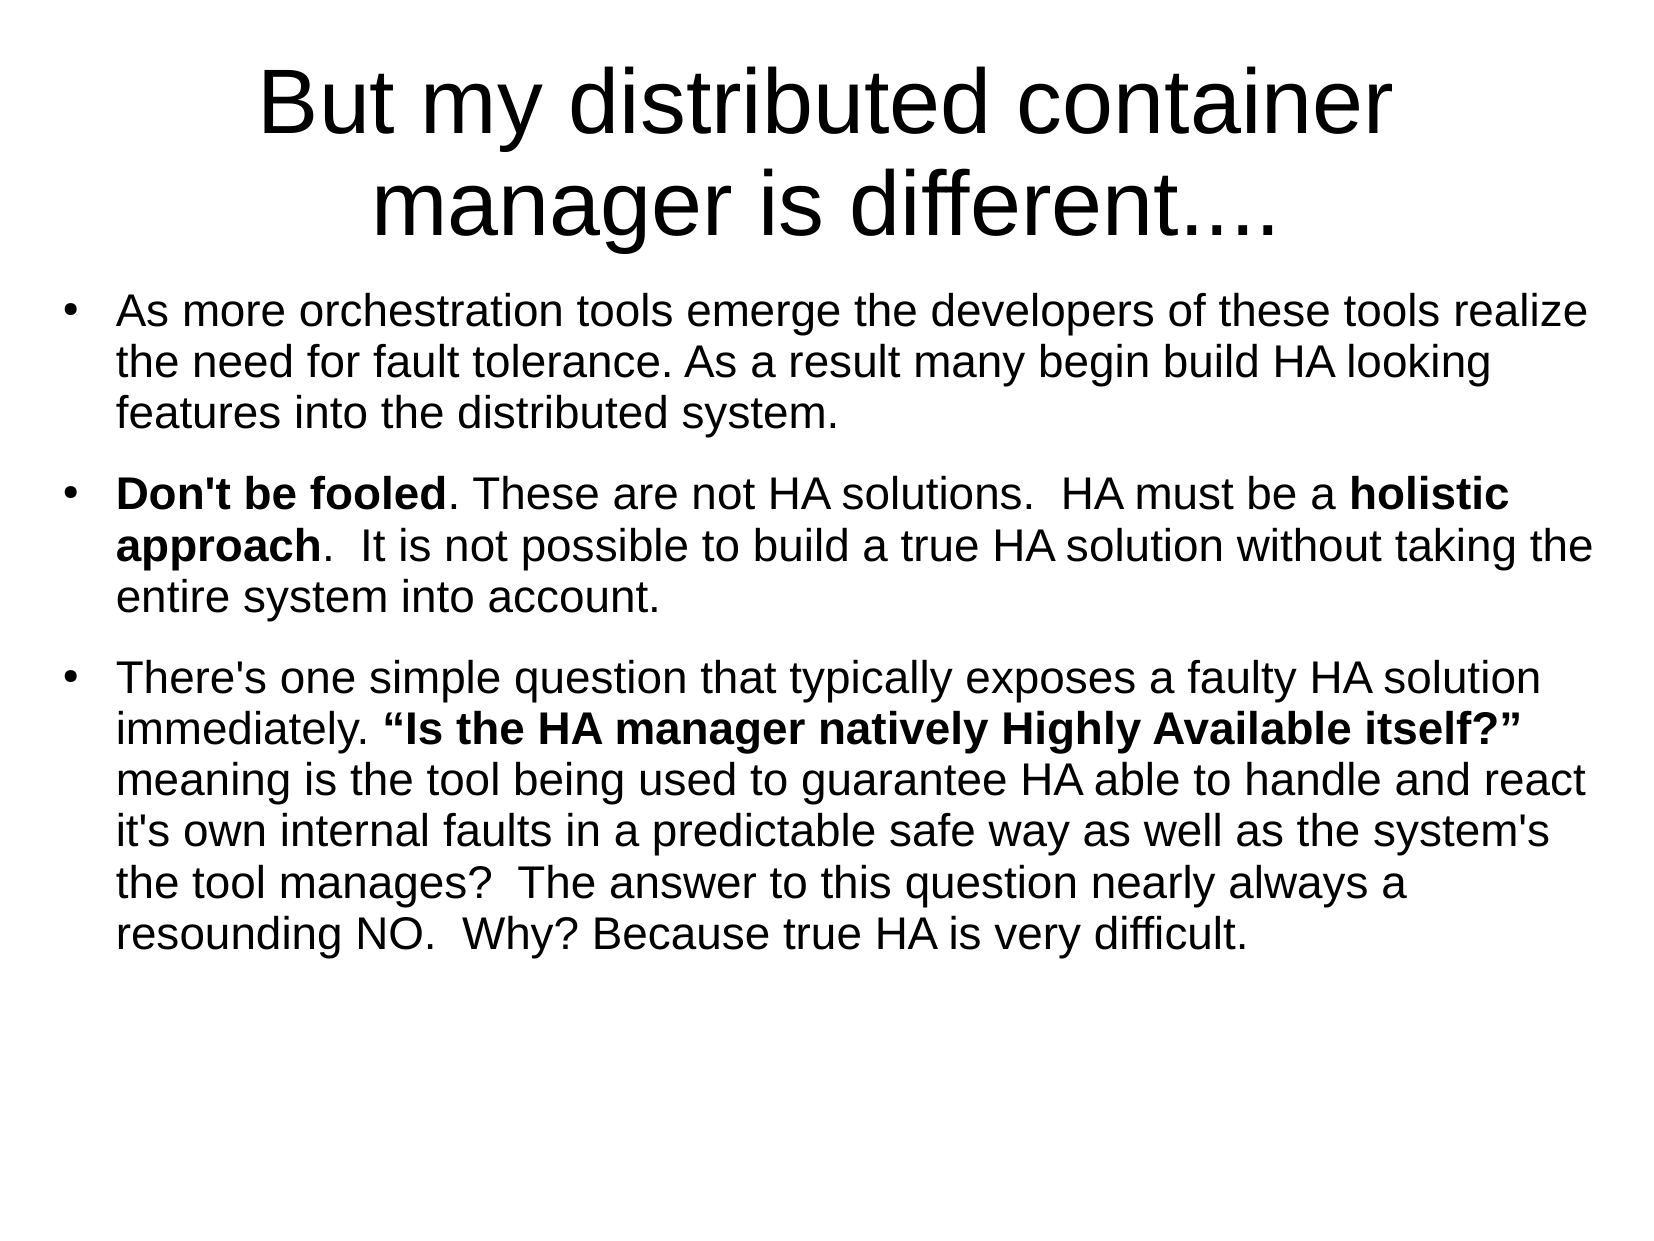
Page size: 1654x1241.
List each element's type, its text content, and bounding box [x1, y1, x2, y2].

title But my distributed container manager is different.... [82, 49, 1571, 257]
list As more orchestration tools emerge the developers of these tools realize the need for fault tolerance. As a result many begin build HA looking features into the distributed system. Don't be fooled. These are not HA solutions. HA must be a holistic approach. It is not possible to build a true HA solution without taking the entire system into account. There's one simple question that typically exposes a faulty HA solution immediately. “Is the HA manager natively Highly Available itself?” meaning is the tool being used to guarantee HA able to handle and react it's own internal faults in a predictable safe way as well as the system's the tool manages? The answer to this question nearly always a resounding NO. Why? Because true HA is very difficult. [45, 285, 1606, 1241]
